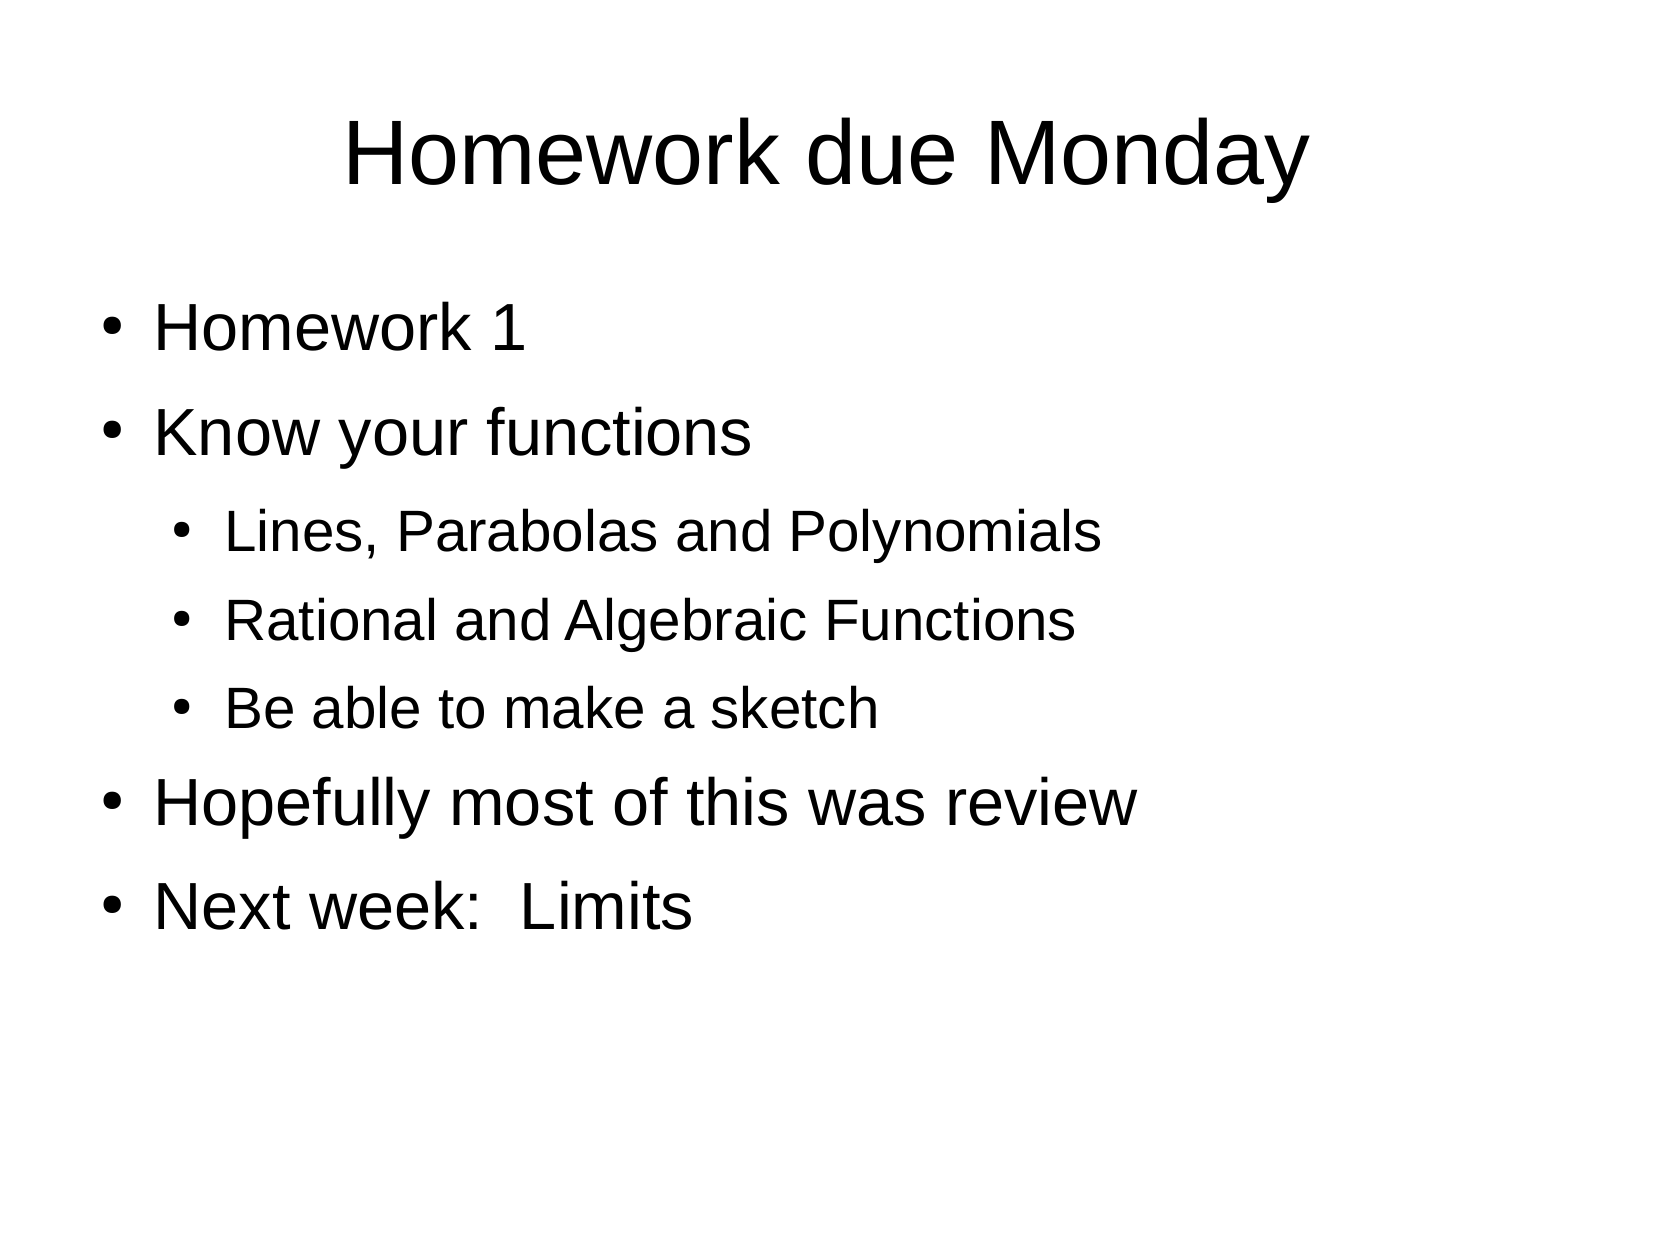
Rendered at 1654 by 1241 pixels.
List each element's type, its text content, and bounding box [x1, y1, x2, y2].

list Homework 1 Know your functions Lines, Parabolas and Polynomials Rational and Algebraic Functions Be able to make a sketch Hopefully most of this was review Next week: Limits [82, 290, 1571, 1109]
title Homework due Monday [82, 49, 1571, 257]
